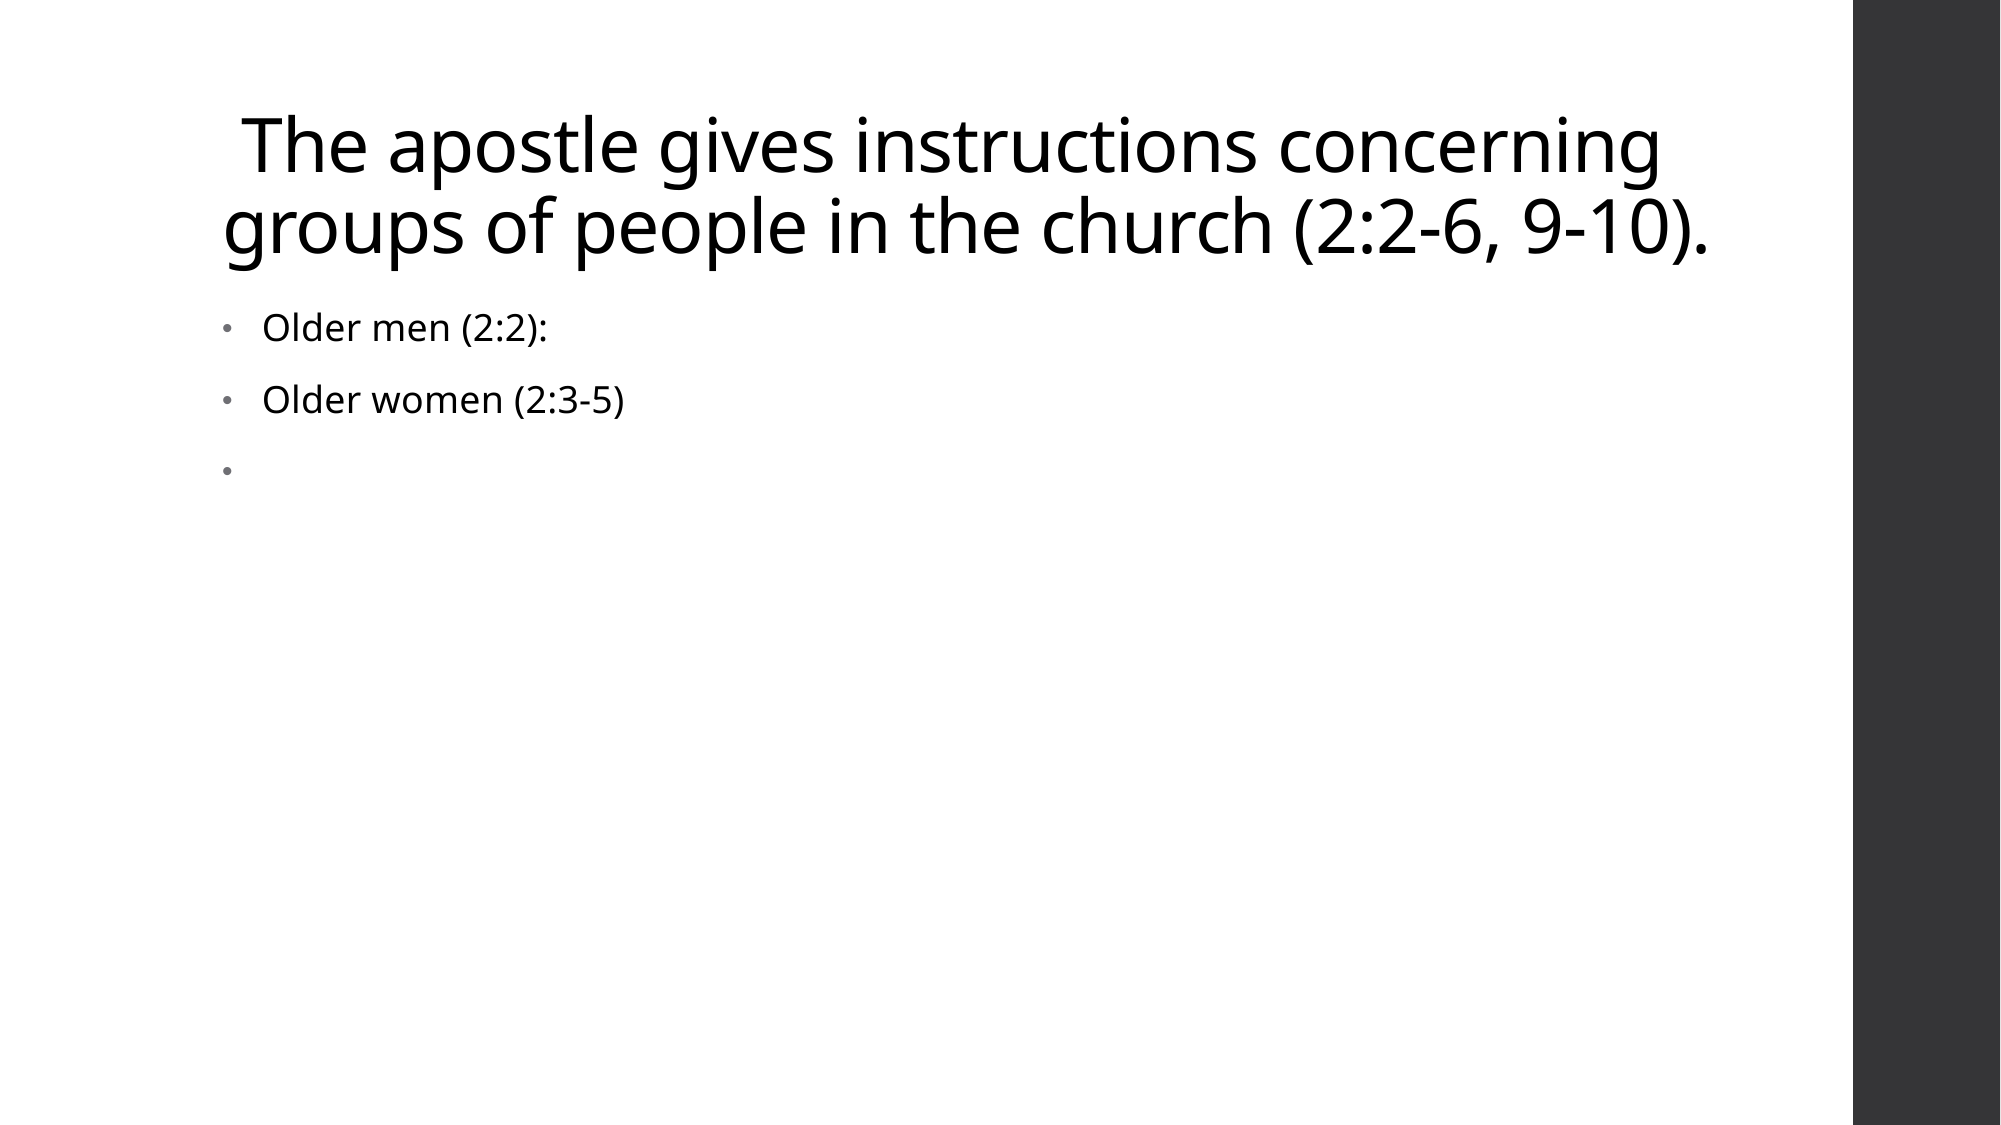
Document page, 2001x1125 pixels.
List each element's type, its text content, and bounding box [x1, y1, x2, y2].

list Older men (2:2): Older women (2:3-5) [206, 299, 1617, 1014]
title The apostle gives instructions concerning groups of people in the church (2:2-6, 9-10). [206, 60, 1797, 278]
